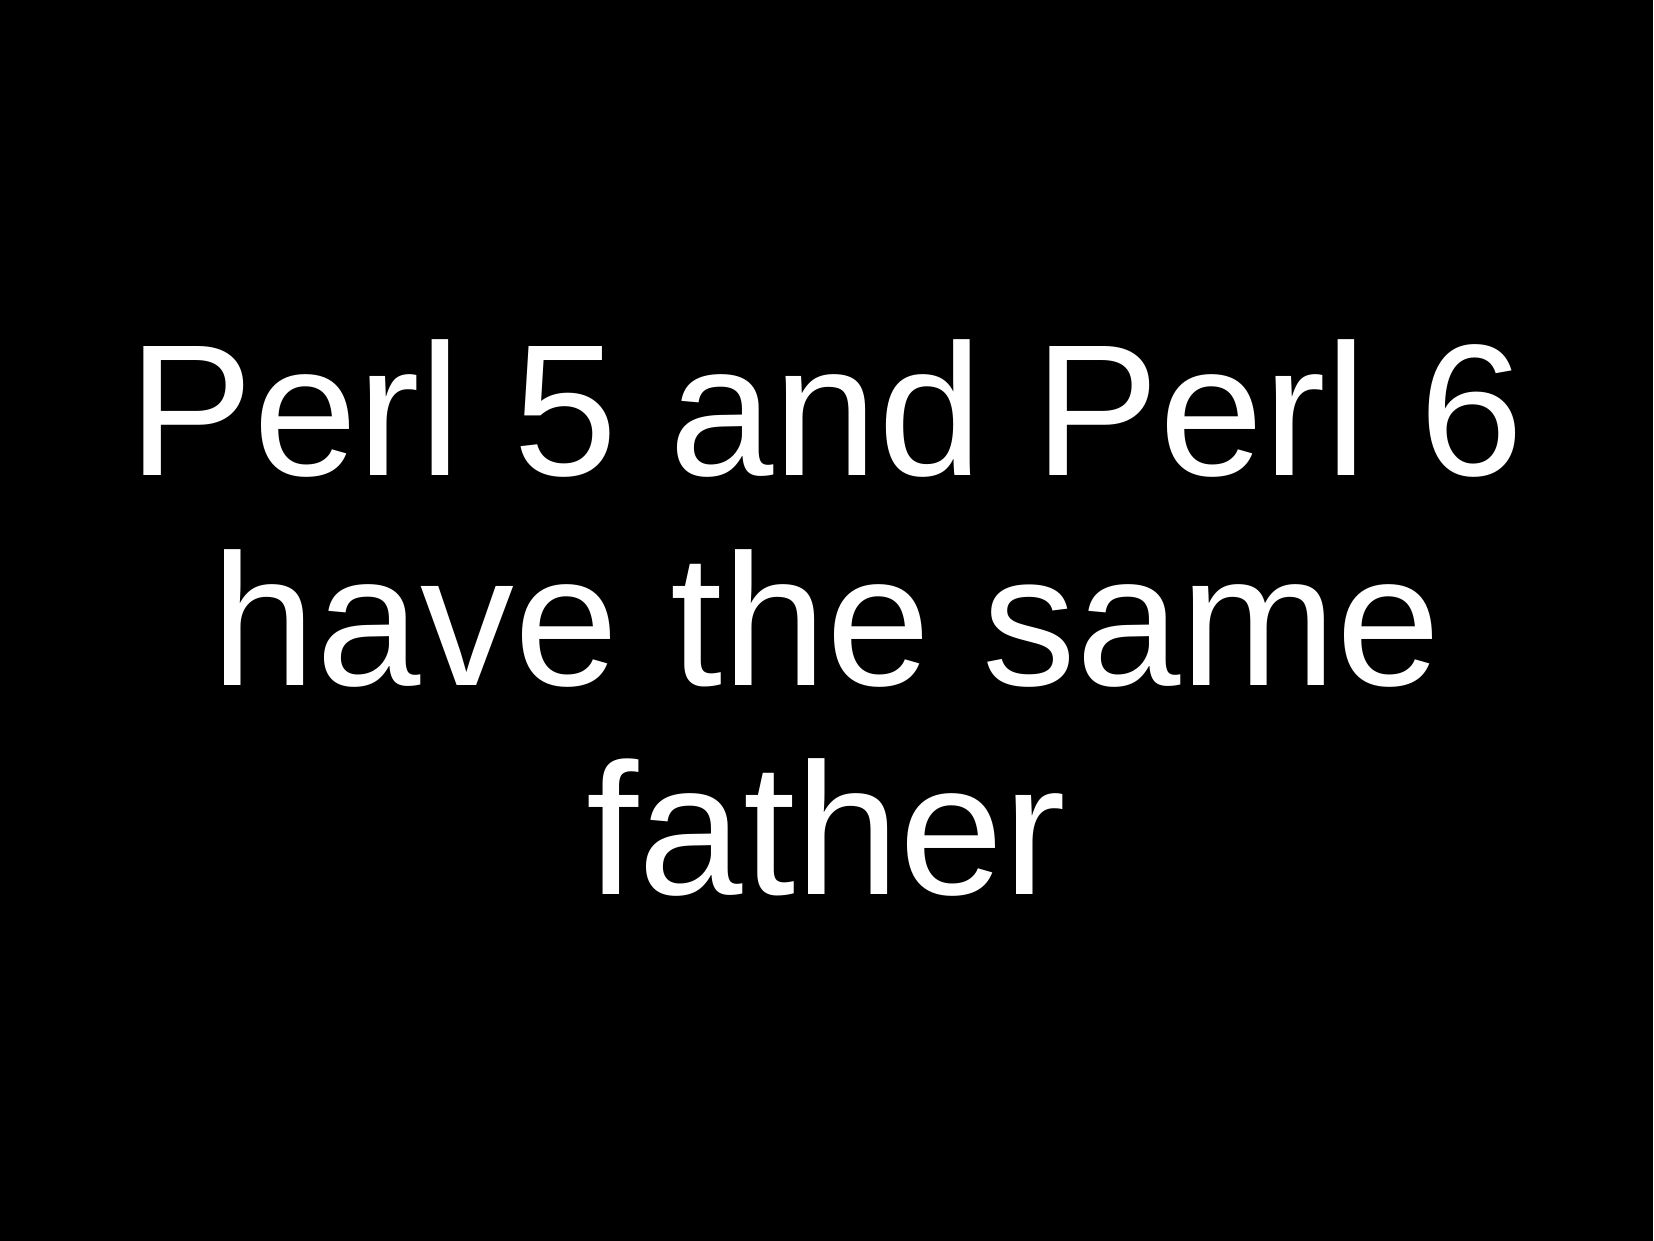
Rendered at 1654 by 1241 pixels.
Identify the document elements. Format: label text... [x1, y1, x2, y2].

title Perl 5 and Perl 6 have the same father [82, 101, 1571, 1140]
